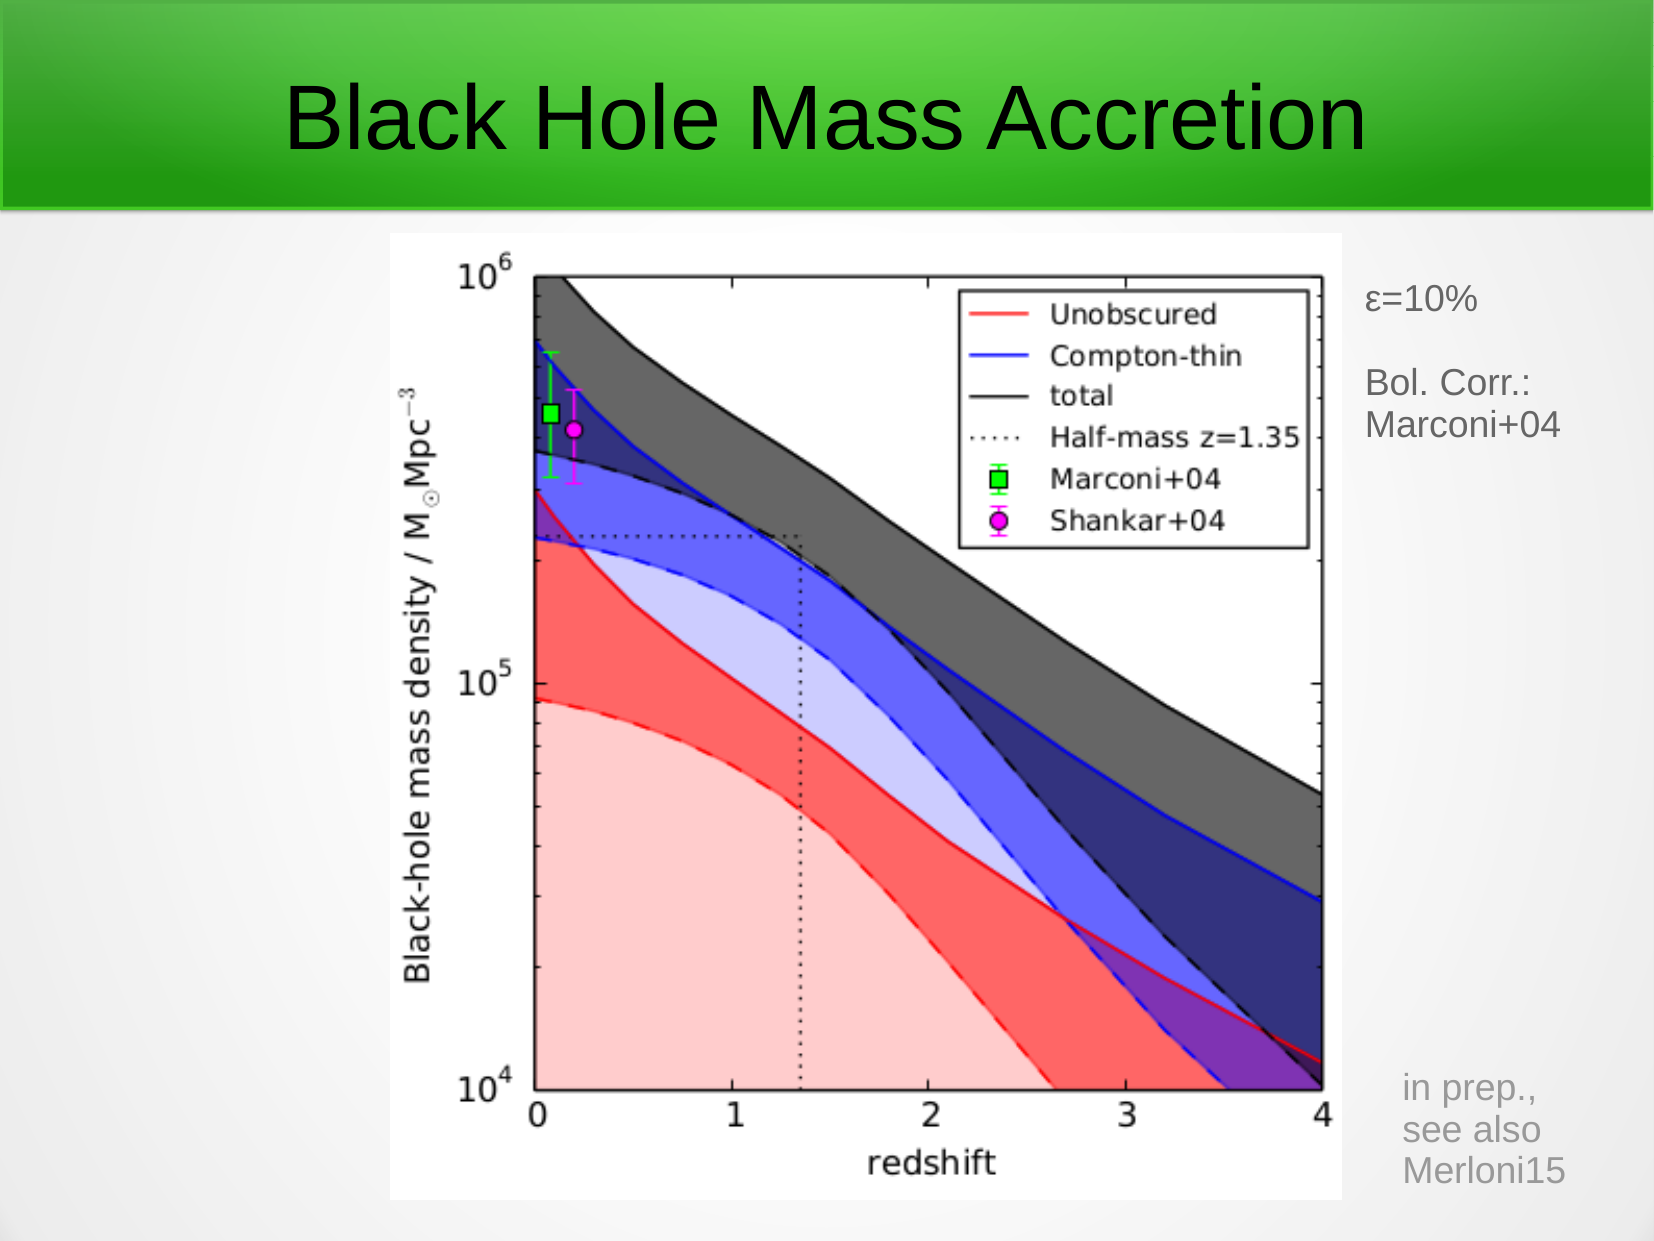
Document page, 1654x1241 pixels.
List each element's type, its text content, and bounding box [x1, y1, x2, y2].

picture [390, 233, 1342, 1201]
text_box ε=10% Bol. Corr.: Marconi+04 [1350, 270, 1654, 537]
text_box in prep., see also Merloni15 [1352, 1058, 1621, 1200]
title Black Hole Mass Accretion [82, 47, 1571, 189]
